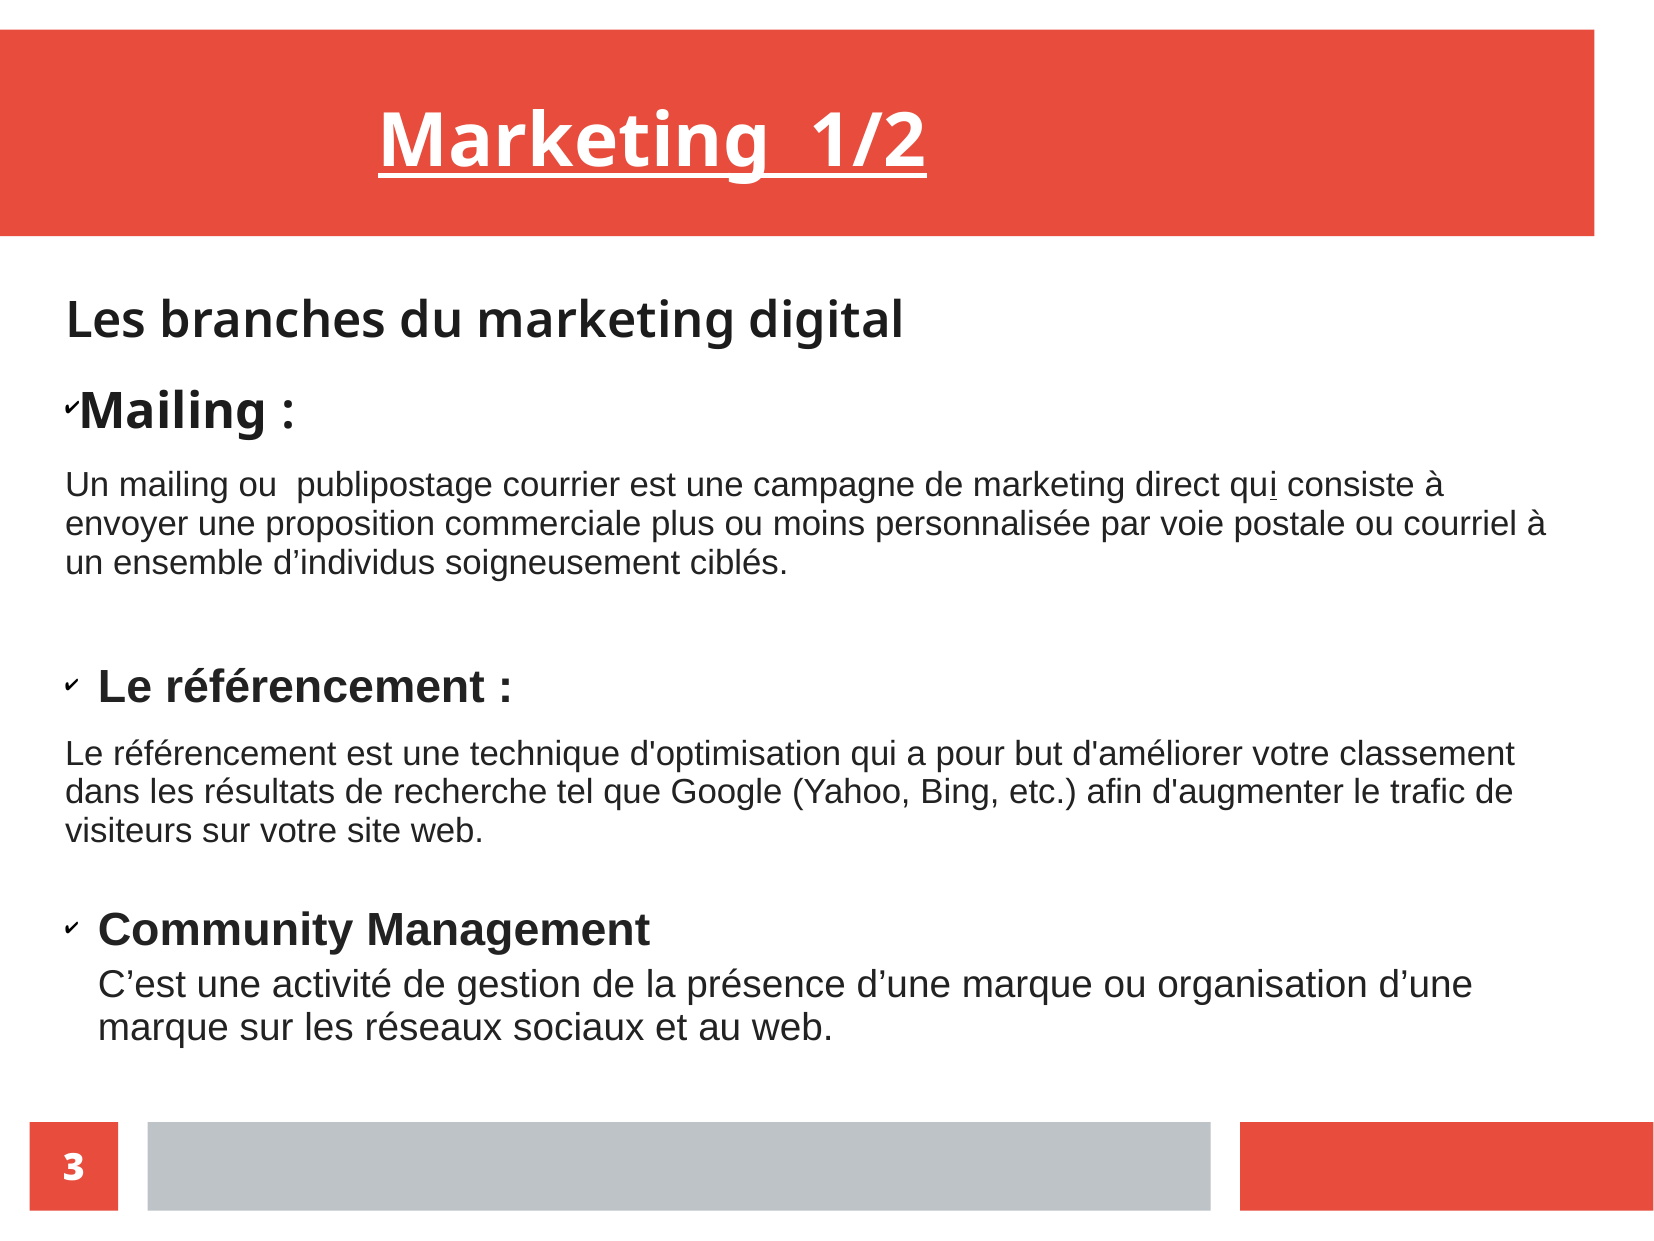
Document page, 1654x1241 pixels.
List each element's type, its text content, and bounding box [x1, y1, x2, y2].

list Les branches du marketing digital Mailing : Un mailing ou publipostage courrier est une campagne de marketing direct qui consiste à envoyer une proposition commerciale plus ou moins personnalisée par voie postale ou courriel à un ensemble d’individus soigneusement ciblés. Le référencement : Le référencement est une technique d'optimisation qui a pour but d'améliorer votre classement dans les résultats de recherche tel que Google (Yahoo, Bing, etc.) afin d'augmenter le trafic de visiteurs sur votre site web. Community Management C’est une activité de gestion de la présence d’une marque ou organisation d’une marque sur les réseaux sociaux et au web. [64, 283, 1571, 1052]
title Marketing 1/2 [342, 14, 1536, 189]
